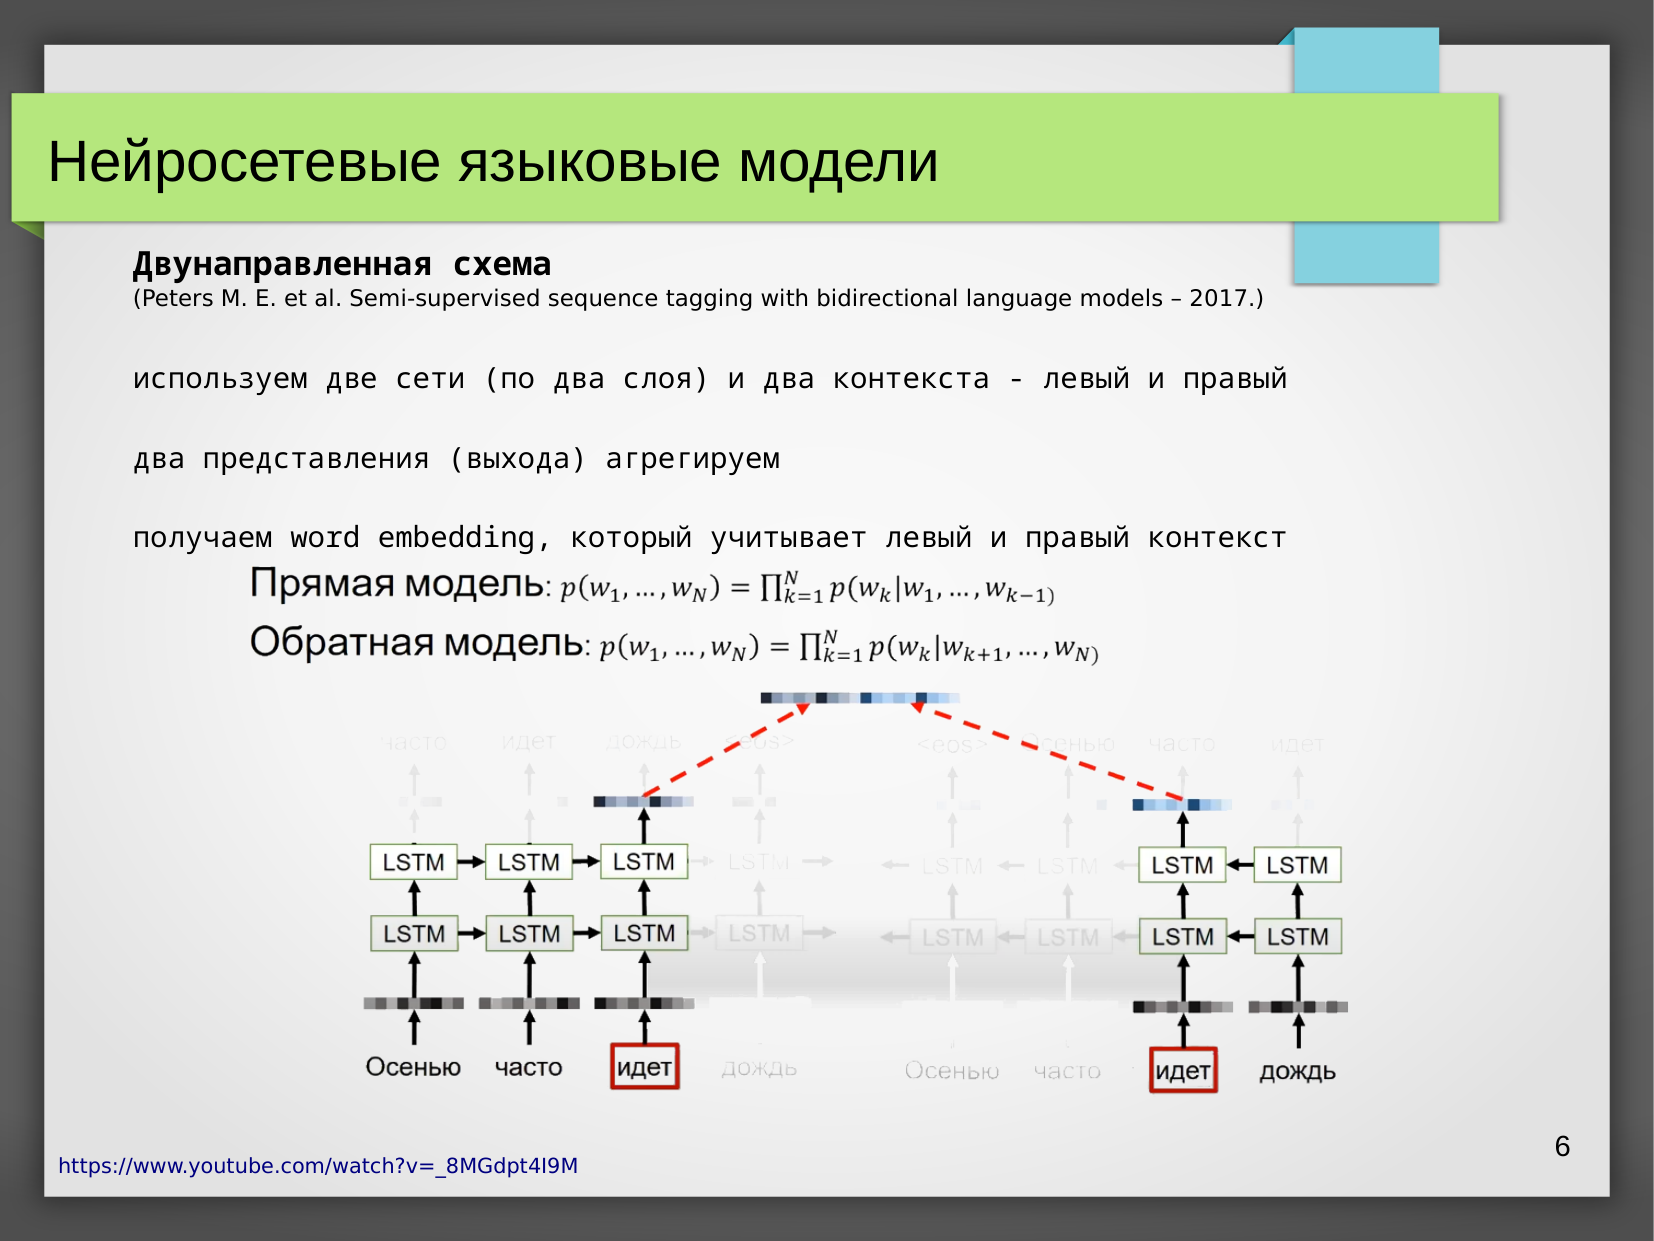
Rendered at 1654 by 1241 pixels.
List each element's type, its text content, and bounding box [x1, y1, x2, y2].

text_box https://www.youtube.com/watch?v=_8MGdpt4I9M [43, 1146, 662, 1193]
picture [0, 0, 1654, 1241]
text_box Двунаправленная схема (Peters M. E. et al. Semi-supervised sequence tagging with bidirectional language models – 2017.) используем две сети (по два слоя) и два контекста - левый и правый два представления (выхода) агрегируем получаем word embedding, который учитывает левый и правый контекст [118, 232, 1323, 523]
title Нейросетевые языковые модели [47, 121, 1241, 201]
